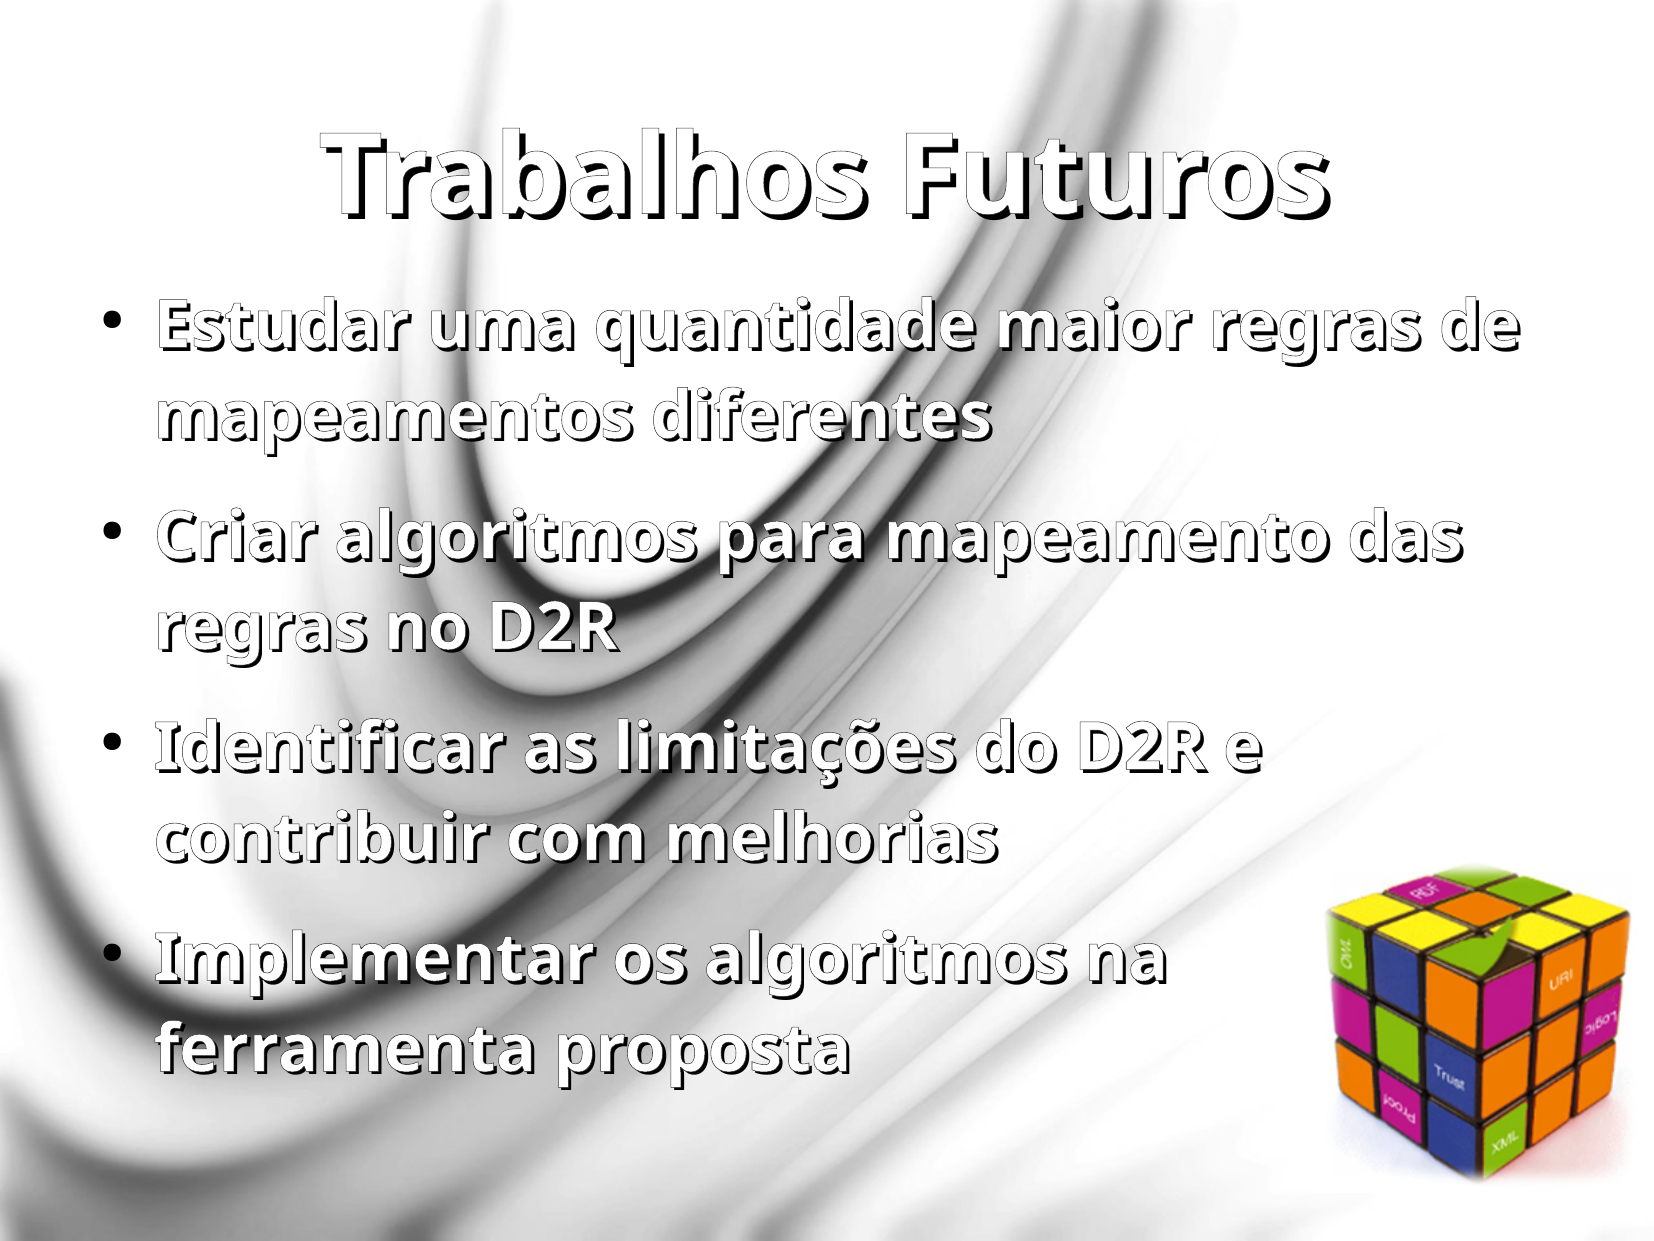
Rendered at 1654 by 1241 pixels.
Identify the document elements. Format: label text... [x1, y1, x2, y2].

picture [0, 0, 1654, 1241]
list Trabalhos Futuros Estudar uma quantidade maior regras de mapeamentos diferentes Criar algoritmos para mapeamento das regras no D2R Identificar as limitações do D2R e contribuir com melhorias Implementar os algoritmos na ferramenta proposta [82, 6, 1565, 1241]
